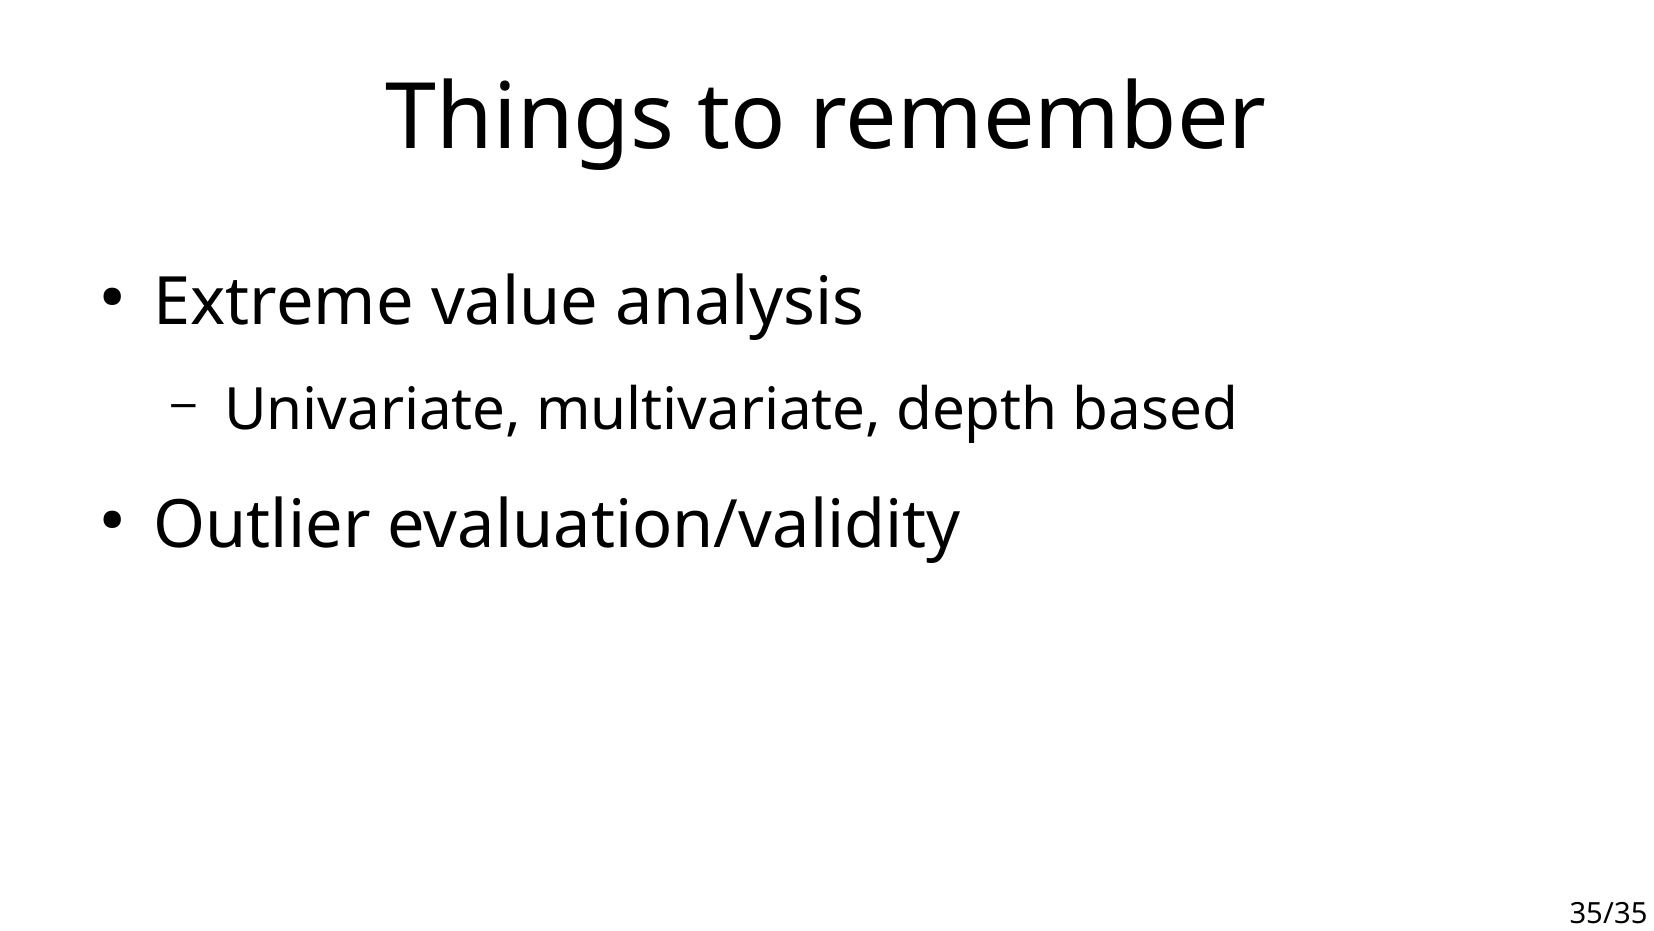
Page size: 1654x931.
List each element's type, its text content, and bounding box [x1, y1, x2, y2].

list Extreme value analysis Univariate, multivariate, depth based Outlier evaluation/validity [82, 253, 1571, 793]
title Things to remember [82, 1, 1571, 226]
